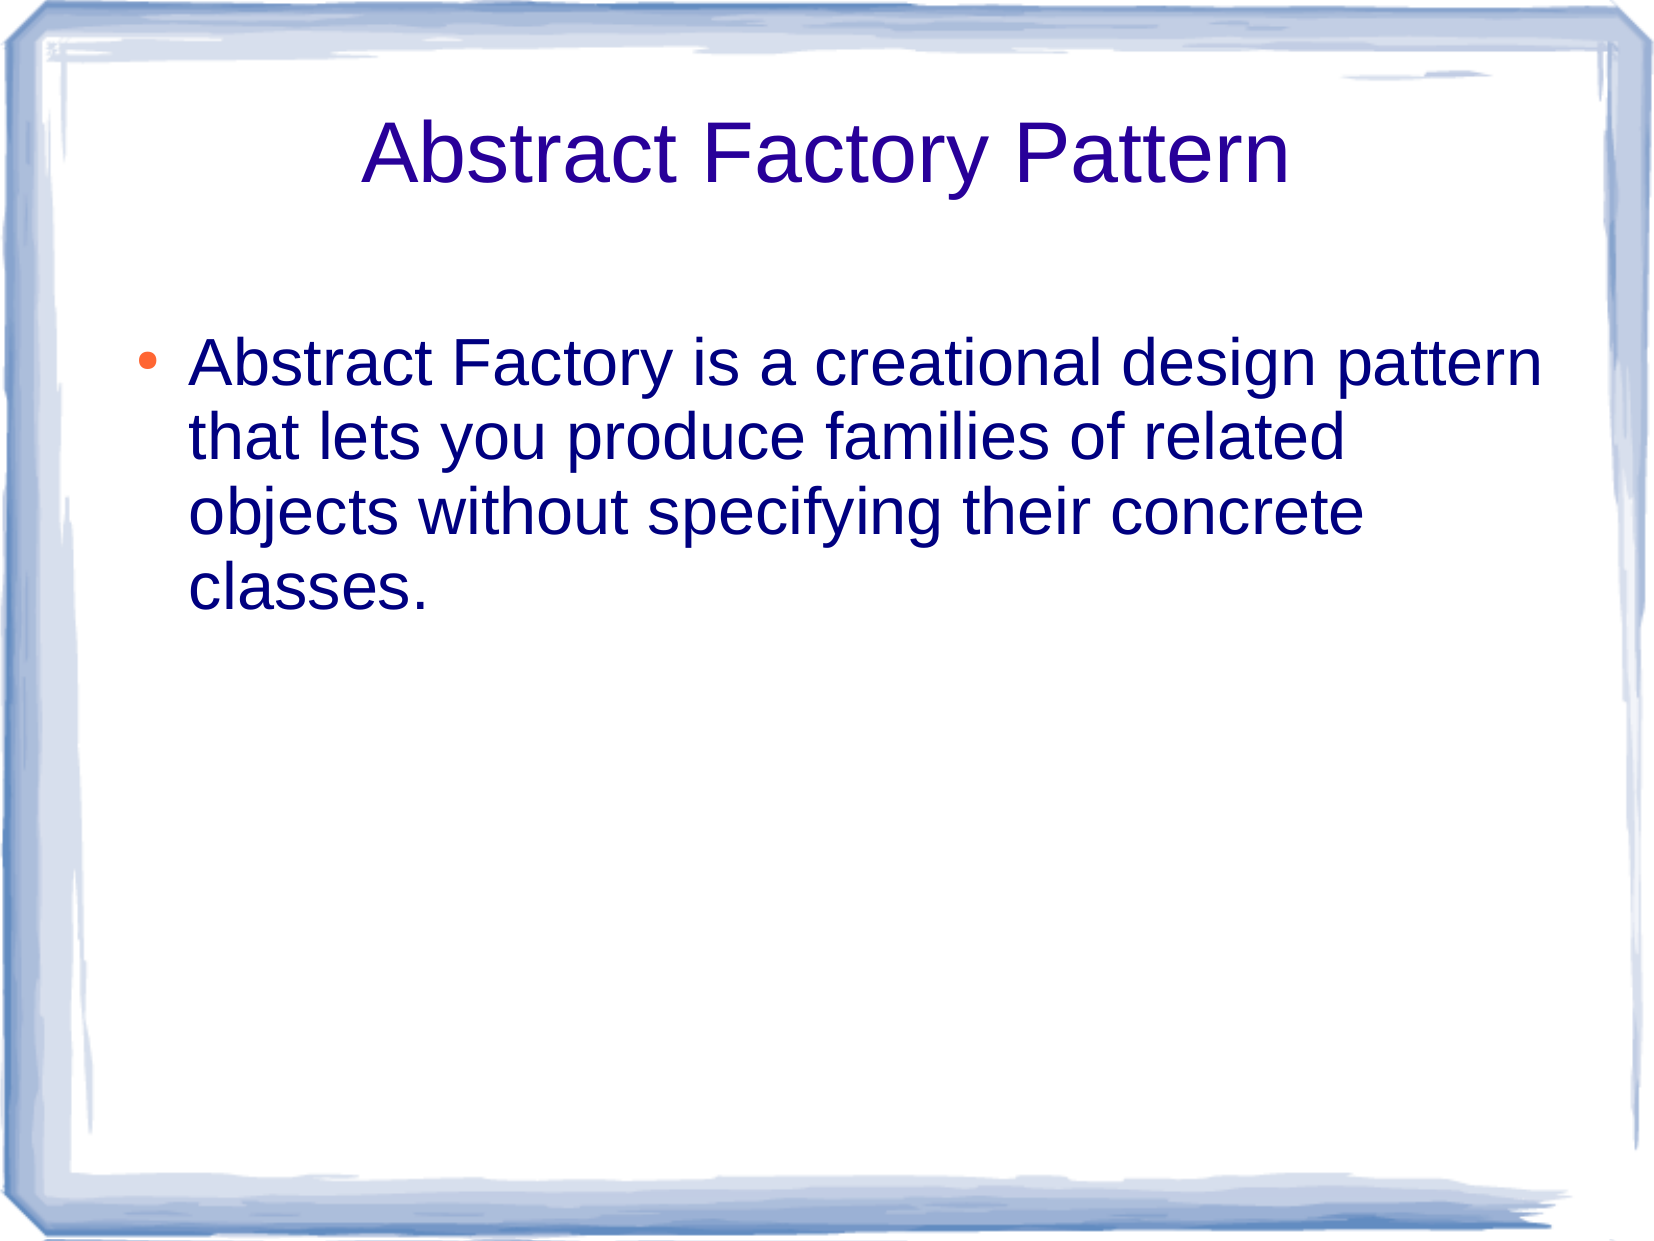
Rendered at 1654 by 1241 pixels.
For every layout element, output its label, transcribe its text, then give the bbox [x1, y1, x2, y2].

picture [0, 0, 1654, 1241]
title Abstract Factory Pattern [82, 49, 1571, 257]
list Abstract Factory is a creational design pattern that lets you produce families of related objects without specifying their concrete classes. [118, 324, 1571, 1004]
